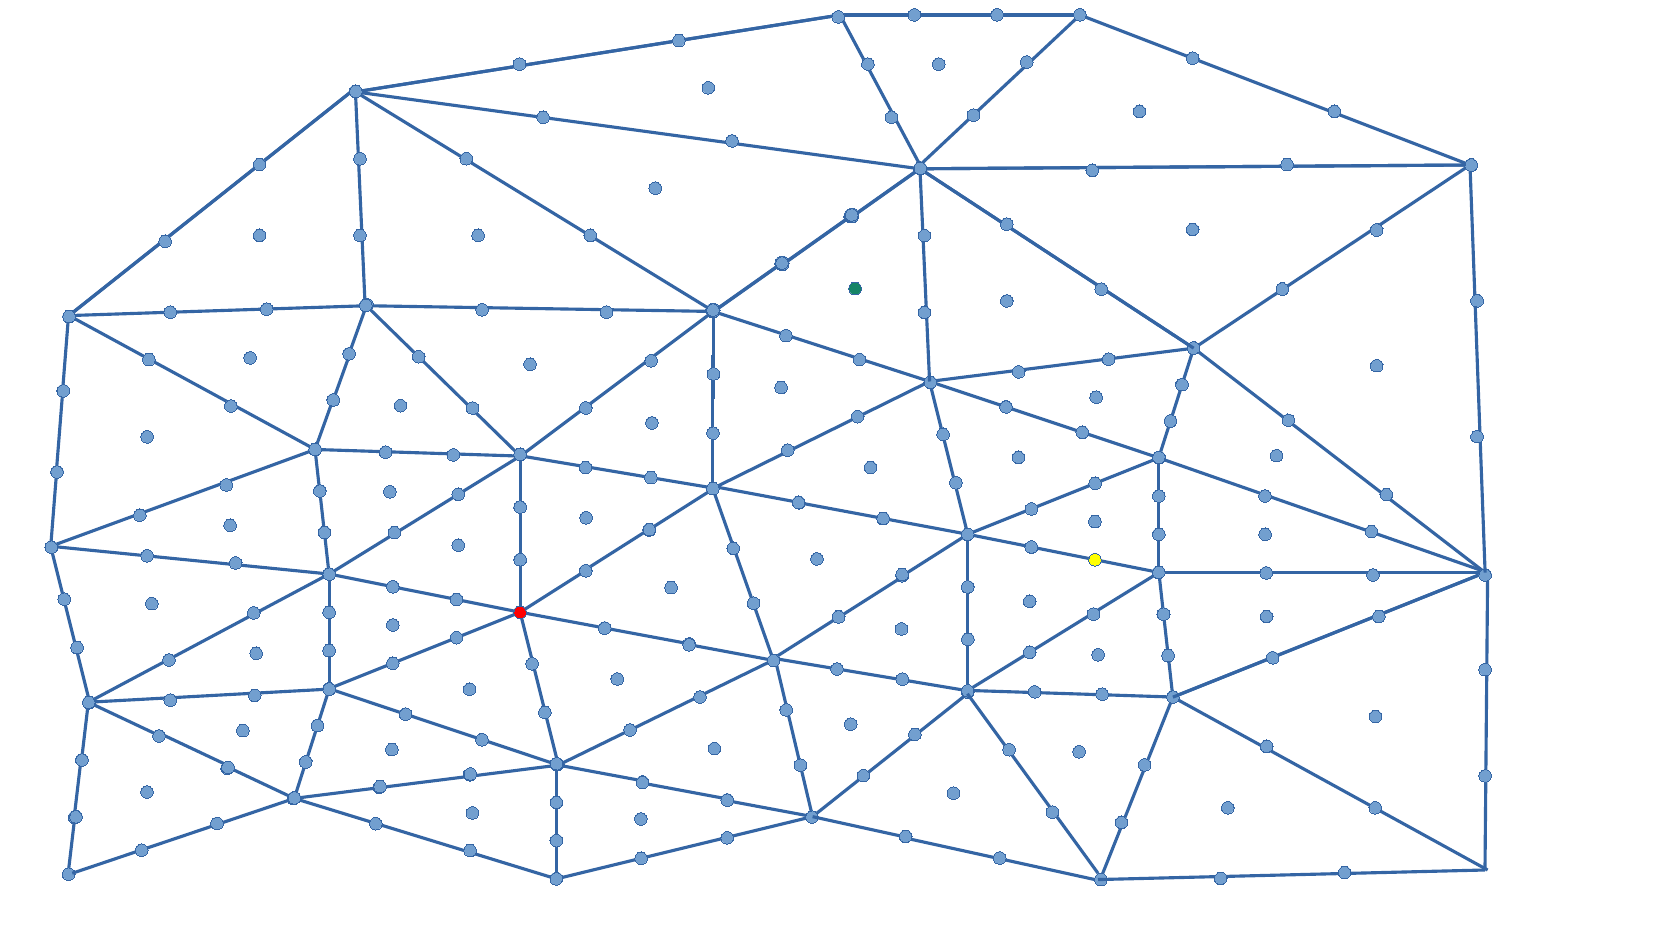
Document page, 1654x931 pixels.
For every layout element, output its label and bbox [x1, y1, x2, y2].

text_box [885, 110, 898, 124]
text_box [1072, 745, 1086, 759]
text_box [229, 556, 243, 570]
text_box [918, 305, 931, 319]
text_box [1088, 553, 1102, 567]
text_box [648, 181, 662, 195]
text_box [399, 707, 412, 721]
text_box [236, 724, 250, 737]
text_box [1187, 341, 1200, 355]
text_box [359, 298, 374, 312]
text_box [636, 775, 649, 789]
text_box [210, 817, 224, 830]
text_box [857, 769, 870, 782]
text_box [726, 541, 740, 555]
text_box [1023, 594, 1037, 608]
text_box [1282, 413, 1295, 427]
text_box [513, 447, 527, 461]
text_box [864, 461, 877, 474]
text_box [133, 508, 147, 522]
text_box [1028, 685, 1041, 699]
text_box [152, 729, 166, 743]
text_box [1089, 390, 1103, 404]
text_box [1085, 163, 1099, 177]
text_box [369, 817, 383, 831]
text_box [999, 400, 1013, 414]
text_box [44, 540, 58, 554]
text_box [446, 448, 460, 462]
text_box [1266, 651, 1279, 665]
text_box [386, 580, 400, 594]
text_box [50, 465, 64, 479]
text_box [75, 753, 89, 767]
text_box [645, 416, 659, 430]
text_box [949, 476, 963, 490]
text_box [56, 384, 70, 398]
text_box [1478, 769, 1492, 783]
text_box [353, 152, 367, 166]
text_box [579, 511, 593, 525]
text_box [961, 580, 975, 594]
text_box [372, 780, 387, 794]
text_box [550, 757, 565, 771]
text_box [918, 229, 931, 242]
text_box [1175, 378, 1189, 391]
text_box [475, 733, 489, 747]
text_box [1115, 815, 1128, 829]
text_box [353, 228, 367, 242]
text_box [1023, 645, 1037, 659]
text_box [322, 605, 336, 619]
text_box [379, 445, 392, 459]
text_box [466, 401, 479, 415]
text_box [463, 682, 476, 696]
text_box [1152, 527, 1166, 541]
text_box [247, 606, 261, 620]
text_box [513, 553, 527, 567]
text_box [861, 57, 875, 71]
text_box [536, 110, 550, 124]
text_box [961, 684, 975, 699]
text_box [1073, 8, 1087, 22]
text_box [220, 761, 235, 775]
text_box [450, 631, 463, 645]
text_box [1258, 489, 1272, 503]
text_box [1164, 414, 1177, 428]
text_box [1470, 294, 1484, 308]
text_box [961, 632, 975, 646]
text_box [720, 793, 734, 807]
text_box [475, 303, 489, 317]
text_box [1094, 282, 1108, 296]
text_box [707, 367, 720, 381]
text_box [253, 228, 266, 242]
text_box [342, 347, 356, 361]
text_box [1094, 873, 1107, 886]
text_box [844, 717, 858, 731]
text_box [725, 134, 739, 148]
text_box [62, 867, 76, 881]
text_box [1156, 607, 1171, 621]
text_box [832, 610, 846, 624]
text_box [223, 518, 237, 532]
text_box [471, 228, 485, 242]
text_box [936, 427, 950, 441]
text_box [672, 34, 686, 47]
text_box [747, 596, 760, 610]
text_box [853, 353, 866, 366]
text_box [1470, 430, 1484, 443]
text_box [140, 549, 154, 563]
text_box [525, 657, 539, 671]
text_box [947, 786, 960, 800]
text_box [388, 526, 401, 539]
text_box [899, 830, 913, 843]
text_box [705, 303, 721, 318]
text_box [831, 10, 845, 24]
text_box [243, 351, 257, 365]
text_box [895, 672, 909, 686]
text_box [311, 719, 324, 732]
text_box [523, 357, 537, 371]
text_box [145, 597, 159, 610]
text_box [805, 810, 819, 824]
text_box [1258, 527, 1272, 541]
text_box [644, 471, 658, 484]
text_box [1365, 525, 1378, 538]
text_box [549, 834, 563, 848]
text_box [1088, 515, 1102, 528]
text_box [253, 158, 266, 171]
text_box [794, 758, 807, 772]
text_box [1276, 282, 1289, 296]
text_box [162, 653, 176, 667]
text_box [1370, 223, 1384, 237]
text_box [142, 353, 156, 366]
text_box [1075, 425, 1089, 439]
text_box [876, 512, 890, 525]
text_box [326, 393, 340, 407]
text_box [349, 84, 363, 98]
text_box [644, 354, 658, 368]
text_box [642, 523, 656, 537]
text_box [830, 662, 844, 676]
text_box [538, 705, 552, 719]
text_box [1024, 540, 1038, 554]
text_box [579, 461, 593, 474]
text_box [792, 495, 806, 510]
text_box [908, 8, 921, 22]
text_box [913, 161, 927, 175]
text_box [451, 538, 465, 552]
text_box [961, 528, 975, 541]
text_box [385, 743, 399, 756]
text_box [1002, 743, 1016, 757]
text_box [848, 282, 862, 295]
text_box [1338, 866, 1352, 879]
text_box [1046, 805, 1059, 819]
text_box [260, 302, 274, 316]
text_box [224, 399, 238, 413]
text_box [708, 742, 721, 755]
text_box [1259, 566, 1273, 580]
text_box [810, 552, 824, 566]
text_box [1133, 104, 1146, 118]
text_box [781, 443, 795, 457]
text_box [1464, 158, 1478, 172]
text_box [1379, 488, 1393, 501]
text_box [450, 593, 463, 606]
text_box [851, 410, 865, 424]
text_box [1138, 758, 1151, 772]
text_box [779, 703, 793, 717]
text_box [1260, 610, 1274, 623]
text_box [767, 654, 781, 667]
text_box [1221, 801, 1235, 815]
text_box [513, 605, 527, 619]
text_box [322, 567, 336, 581]
text_box [140, 785, 154, 799]
text_box [163, 693, 177, 707]
text_box [895, 568, 909, 583]
text_box [706, 482, 720, 495]
text_box [600, 305, 613, 319]
text_box [82, 696, 96, 710]
text_box [1260, 739, 1274, 753]
text_box [1214, 872, 1228, 885]
text_box [163, 305, 177, 319]
text_box [513, 500, 527, 514]
text_box [386, 618, 400, 632]
text_box [579, 401, 593, 415]
text_box [634, 812, 648, 826]
text_box [1161, 649, 1175, 662]
text_box [394, 399, 407, 413]
text_box [386, 656, 400, 670]
text_box [248, 689, 262, 702]
text_box [135, 843, 149, 857]
text_box [895, 622, 908, 636]
text_box [923, 376, 937, 389]
text_box [706, 426, 720, 440]
text_box [1088, 476, 1102, 490]
text_box [1000, 294, 1014, 308]
text_box [308, 442, 322, 456]
text_box [1368, 801, 1382, 815]
text_box [774, 256, 790, 271]
text_box [664, 581, 678, 594]
text_box [383, 485, 397, 499]
text_box [1369, 710, 1382, 723]
text_box [843, 208, 859, 223]
text_box [1152, 565, 1166, 579]
text_box [550, 796, 563, 809]
text_box [1012, 365, 1026, 379]
text_box [1025, 502, 1038, 516]
text_box [1280, 158, 1294, 171]
text_box [466, 806, 479, 820]
text_box [720, 831, 734, 845]
text_box [1087, 607, 1100, 621]
text_box [1478, 569, 1492, 582]
text_box [463, 767, 477, 782]
text_box [598, 621, 612, 635]
text_box [513, 57, 526, 71]
text_box [583, 228, 597, 242]
text_box [57, 592, 71, 606]
text_box [1478, 663, 1492, 676]
text_box [1166, 690, 1180, 704]
text_box [1366, 568, 1380, 582]
text_box [1328, 104, 1341, 118]
text_box [463, 844, 477, 857]
text_box [219, 478, 233, 492]
text_box [634, 851, 648, 865]
text_box [451, 487, 465, 501]
text_box [68, 810, 83, 824]
text_box [1186, 223, 1200, 236]
text_box [932, 57, 946, 71]
text_box [993, 851, 1007, 865]
text_box [299, 755, 313, 769]
text_box [1095, 687, 1109, 701]
text_box [702, 81, 715, 95]
text_box [550, 872, 563, 886]
text_box [1270, 449, 1283, 462]
text_box [140, 430, 154, 444]
text_box [158, 234, 172, 248]
text_box [1370, 359, 1384, 372]
text_box [1372, 610, 1386, 623]
text_box [249, 646, 263, 660]
text_box [579, 564, 593, 578]
text_box [1091, 648, 1105, 662]
text_box [1102, 352, 1115, 366]
text_box [318, 526, 331, 539]
text_box [62, 310, 76, 323]
text_box [1012, 450, 1025, 464]
text_box [610, 672, 624, 686]
text_box [412, 350, 426, 364]
text_box [459, 152, 473, 166]
text_box [322, 644, 336, 657]
text_box [1186, 51, 1200, 65]
text_box [682, 637, 696, 652]
text_box [1152, 489, 1166, 503]
text_box [990, 8, 1004, 22]
text_box [313, 484, 327, 498]
text_box [322, 682, 336, 696]
text_box [908, 728, 922, 741]
text_box [288, 791, 301, 805]
text_box [623, 723, 637, 737]
text_box [967, 108, 980, 122]
text_box [1020, 55, 1034, 69]
text_box [1152, 451, 1166, 465]
text_box [693, 690, 707, 704]
text_box [779, 329, 793, 342]
text_box [774, 381, 788, 394]
text_box [70, 641, 84, 654]
text_box [1000, 217, 1014, 231]
